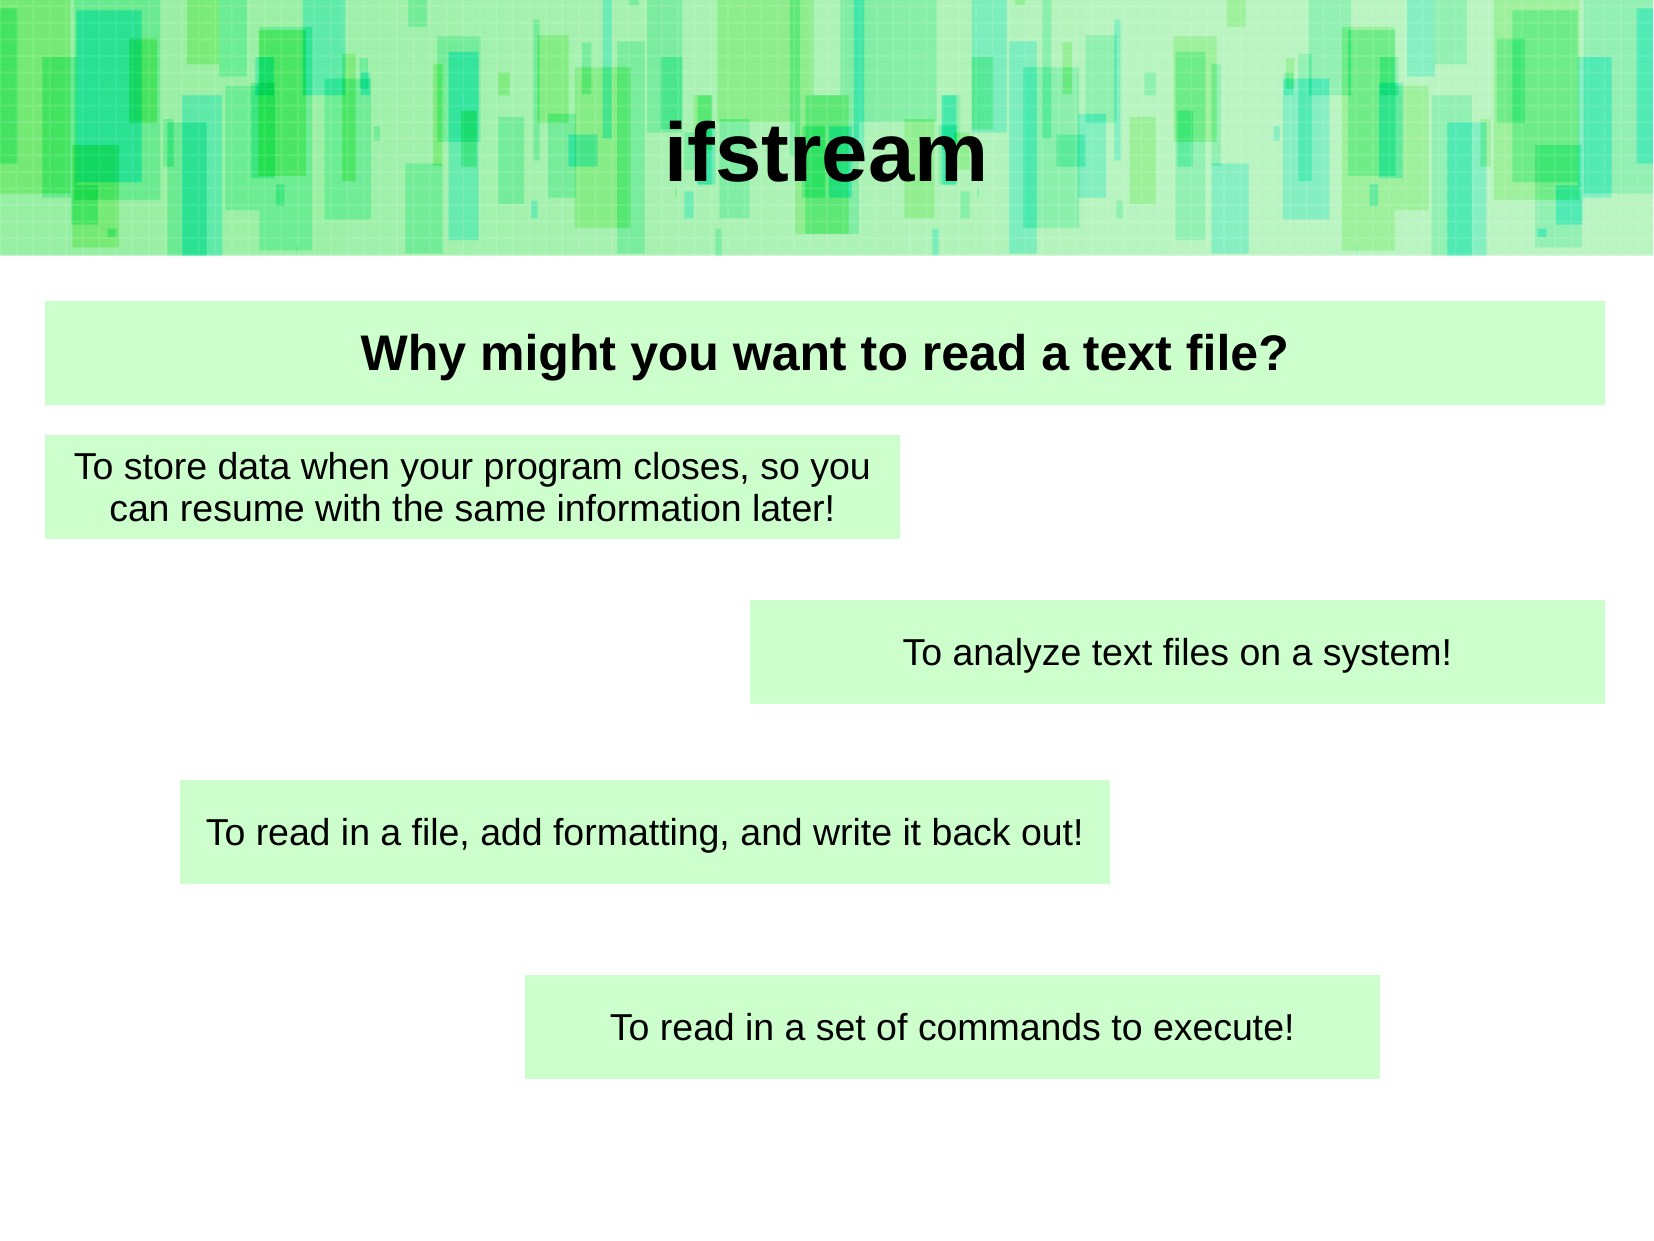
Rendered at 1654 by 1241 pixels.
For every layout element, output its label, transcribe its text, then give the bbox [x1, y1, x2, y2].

text_box To analyze text files on a system! [750, 600, 1606, 705]
text_box To read in a set of commands to execute! [525, 975, 1381, 1080]
text_box To read in a file, add formatting, and write it back out! [180, 780, 1111, 885]
text_box To store data when your program closes, so you can resume with the same information later! [45, 435, 901, 540]
picture [0, 0, 1654, 1241]
title ifstream [82, 49, 1571, 257]
text_box Why might you want to read a text file? [45, 300, 1606, 406]
